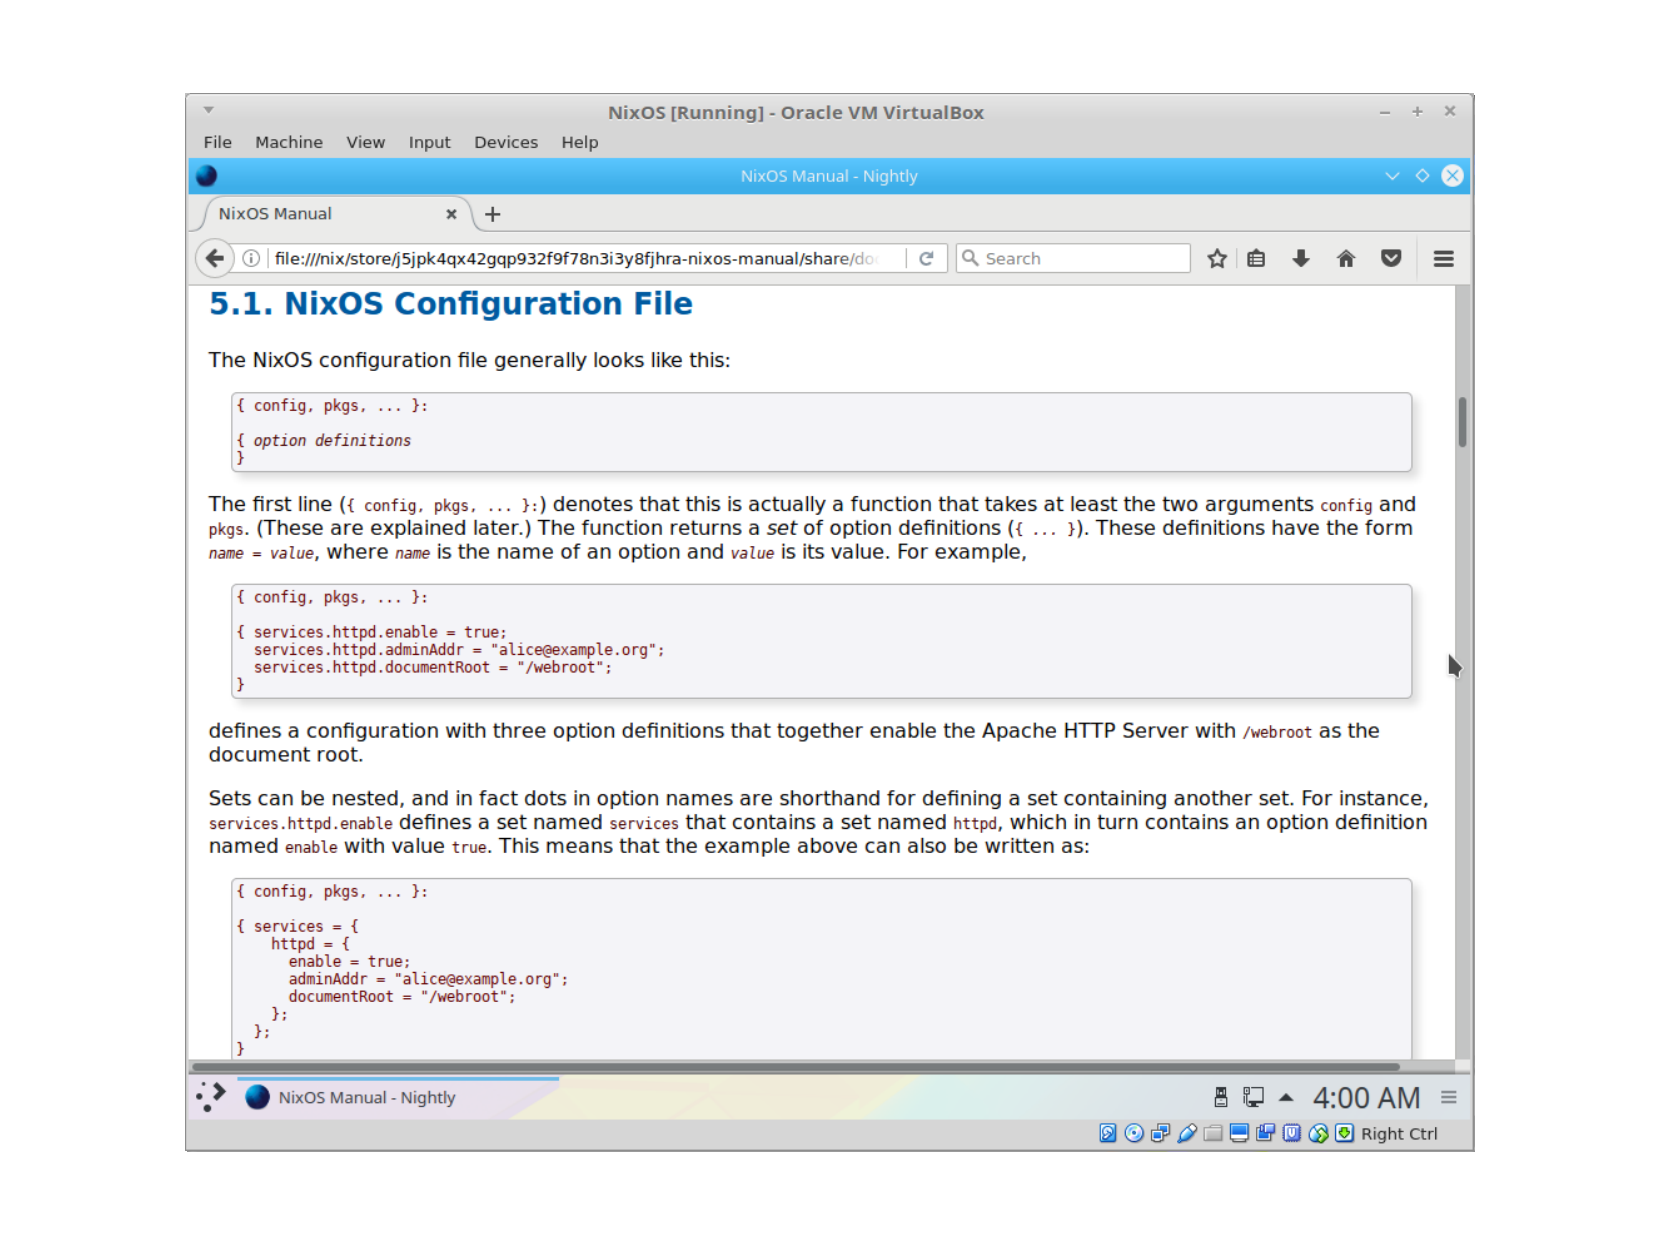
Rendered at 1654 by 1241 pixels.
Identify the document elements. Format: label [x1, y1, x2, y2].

picture [185, 93, 1475, 1152]
